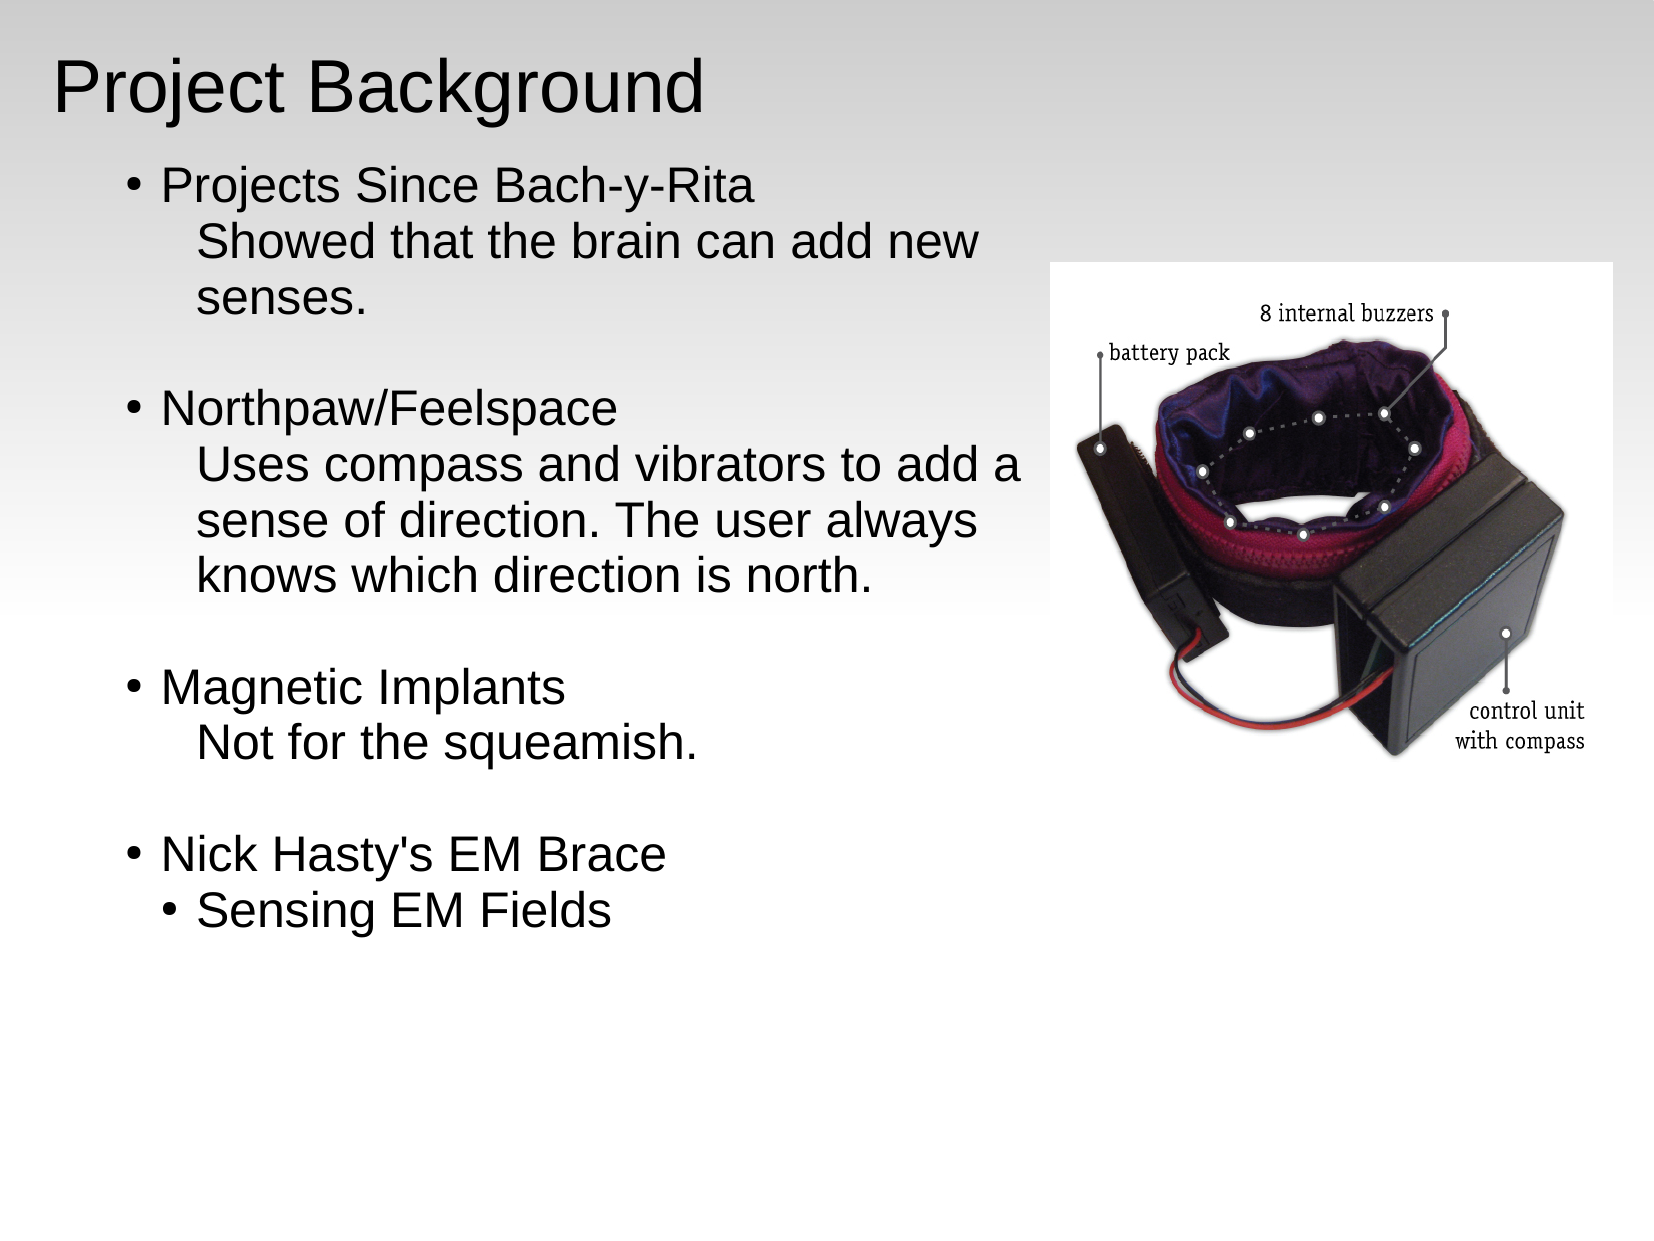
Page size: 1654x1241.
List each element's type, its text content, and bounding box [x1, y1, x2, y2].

text_box Project Background [37, 37, 723, 137]
picture [1050, 262, 1613, 788]
text_box Projects Since Bach-y-Rita Showed that the brain can add new senses. Northpaw/Feelspace Uses compass and vibrators to add a sense of direction. The user always knows which direction is north. Magnetic Implants Not for the squeamish. Nick Hasty's EM Brace Sensing EM Fields [75, 150, 1126, 1163]
